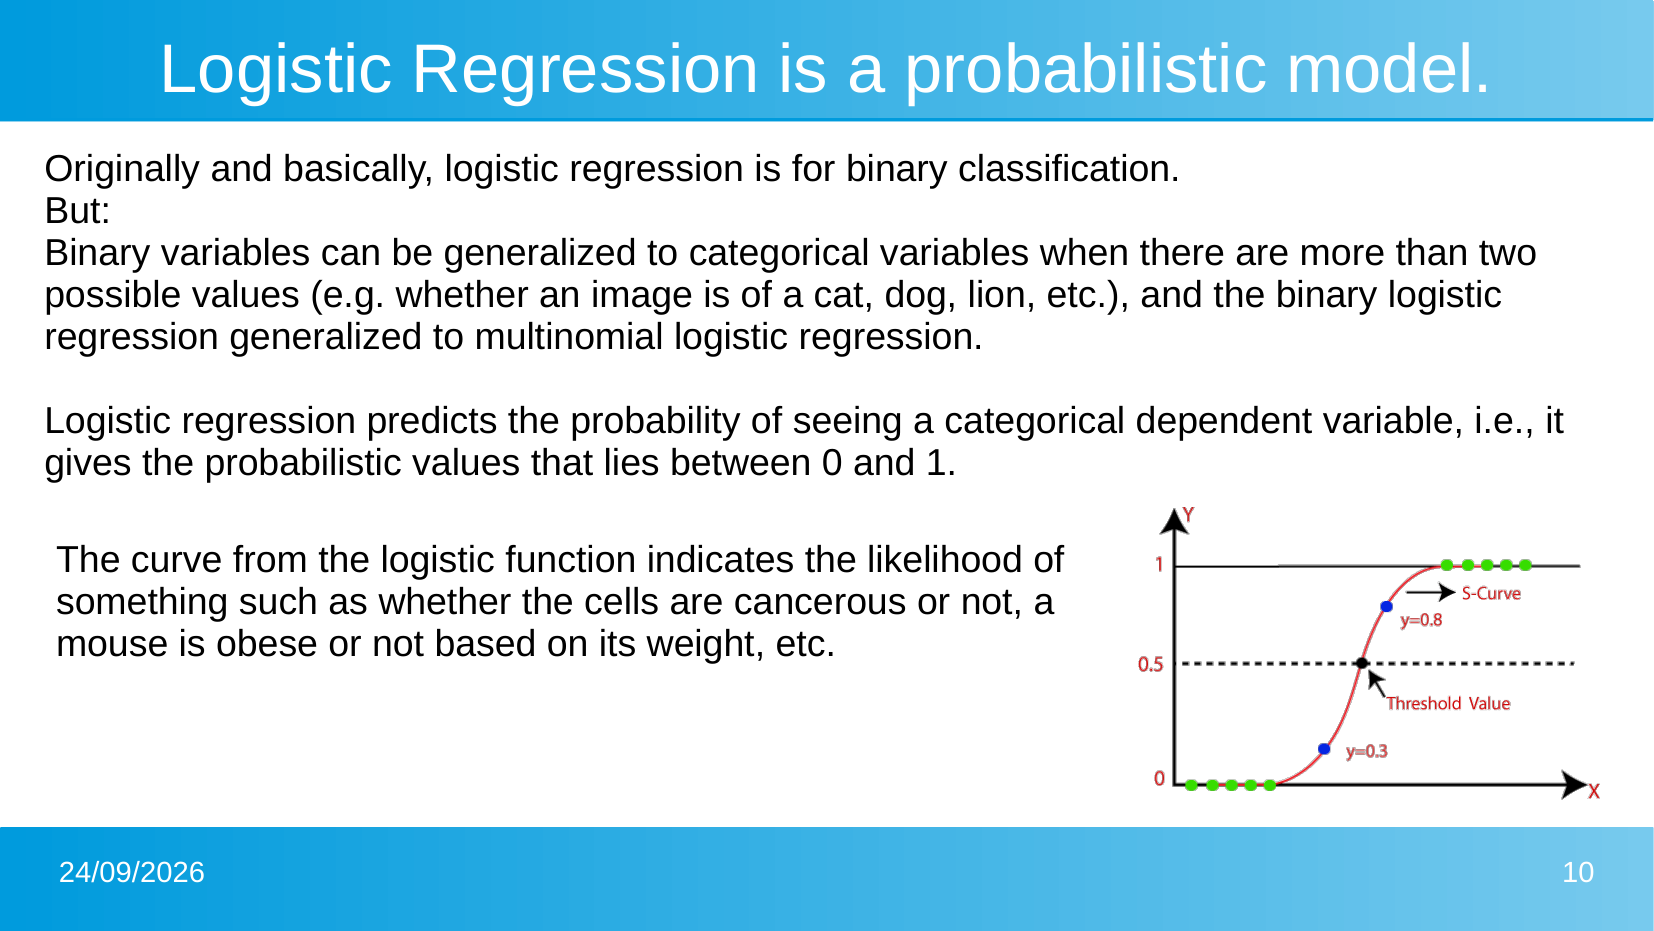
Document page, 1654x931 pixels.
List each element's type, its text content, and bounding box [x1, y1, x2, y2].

text_box Originally and basically, logistic regression is for binary classification. But: Binary variables can be generalized to categorical variables when there are more than two possible values (e.g. whether an image is of a cat, dog, lion, etc.), and the binary logistic regression generalized to multinomial logistic regression. Logistic regression predicts the probability of seeing a categorical dependent variable, i.e., it gives the probabilistic values that lies between 0 and 1. [29, 140, 1625, 502]
picture [1122, 501, 1625, 804]
title Logistic Regression is a probabilistic model. [59, 29, 1595, 108]
text_box The curve from the logistic function indicates the likelihood of something such as whether the cells are cancerous or not, a mouse is obese or not based on its weight, etc. [41, 531, 1093, 715]
